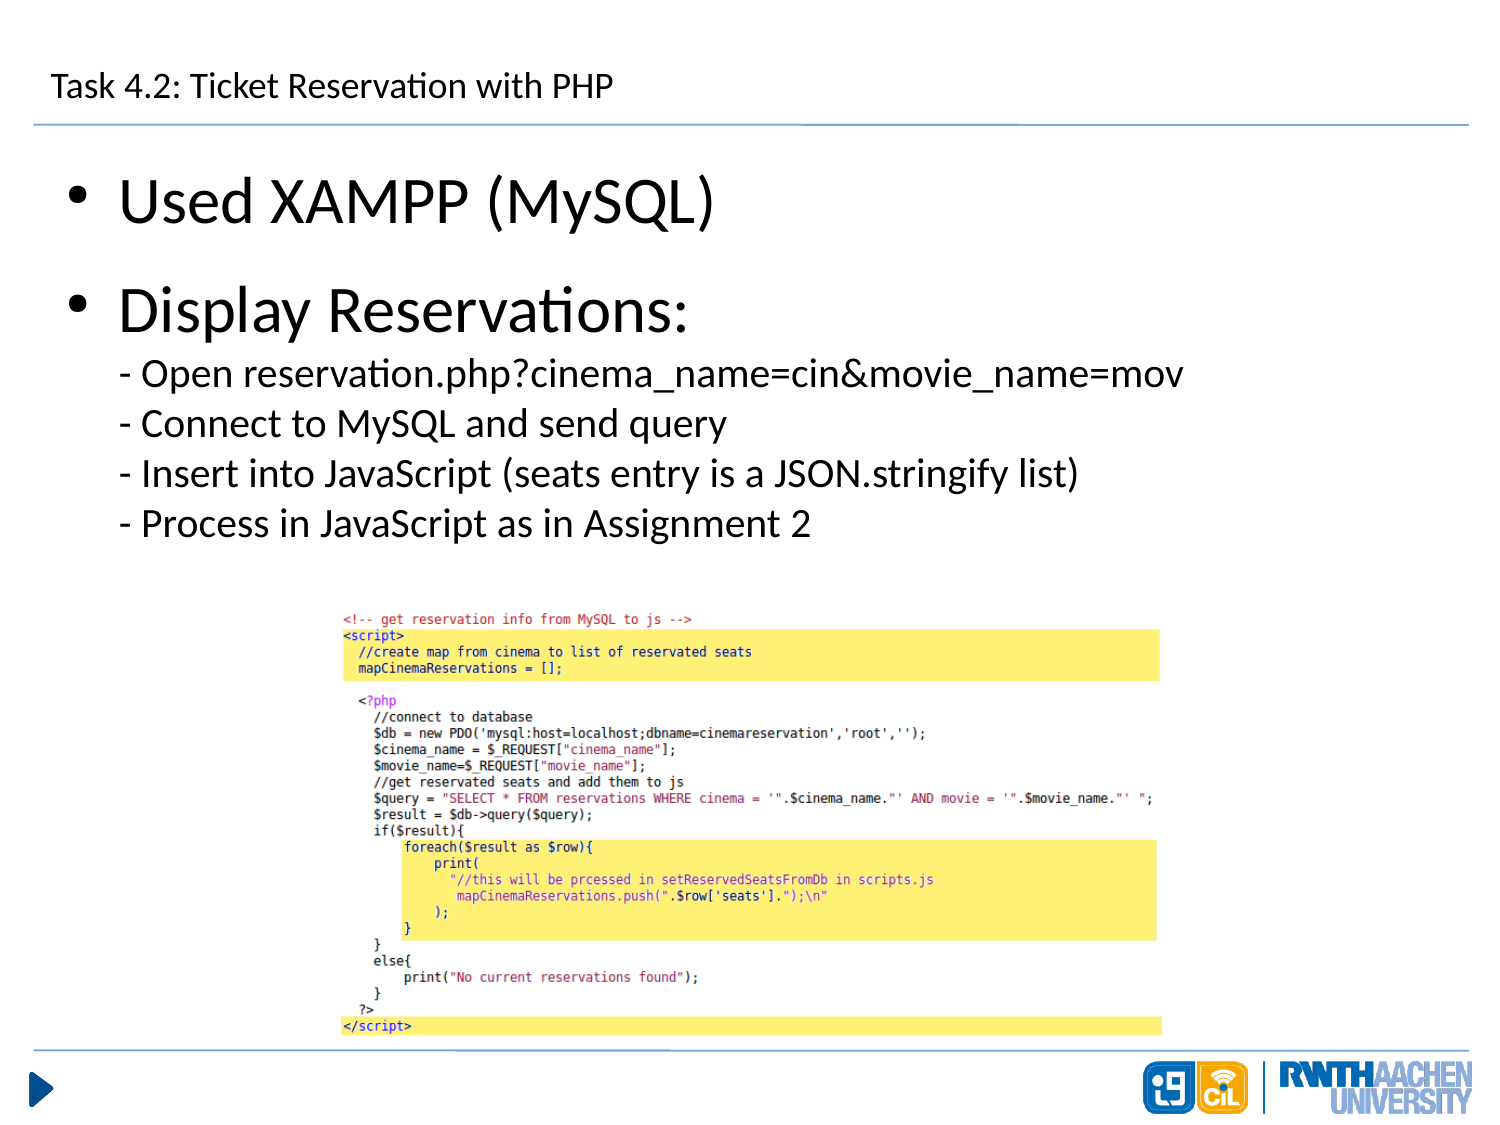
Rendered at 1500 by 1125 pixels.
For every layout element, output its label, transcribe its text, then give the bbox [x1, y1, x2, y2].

list Used XAMPP (MySQL) Display Reservations: - Open reservation.php?cinema_name=cin&movie_name=mov - Connect to MySQL and send query - Insert into JavaScript (seats entry is a JSON.stringify list) - Process in JavaScript as in Assignment 2 [33, 149, 1469, 572]
picture [340, 611, 1162, 1035]
title Task 4.2: Ticket Reservation with PHP [35, 42, 1469, 125]
picture [1143, 1061, 1472, 1114]
